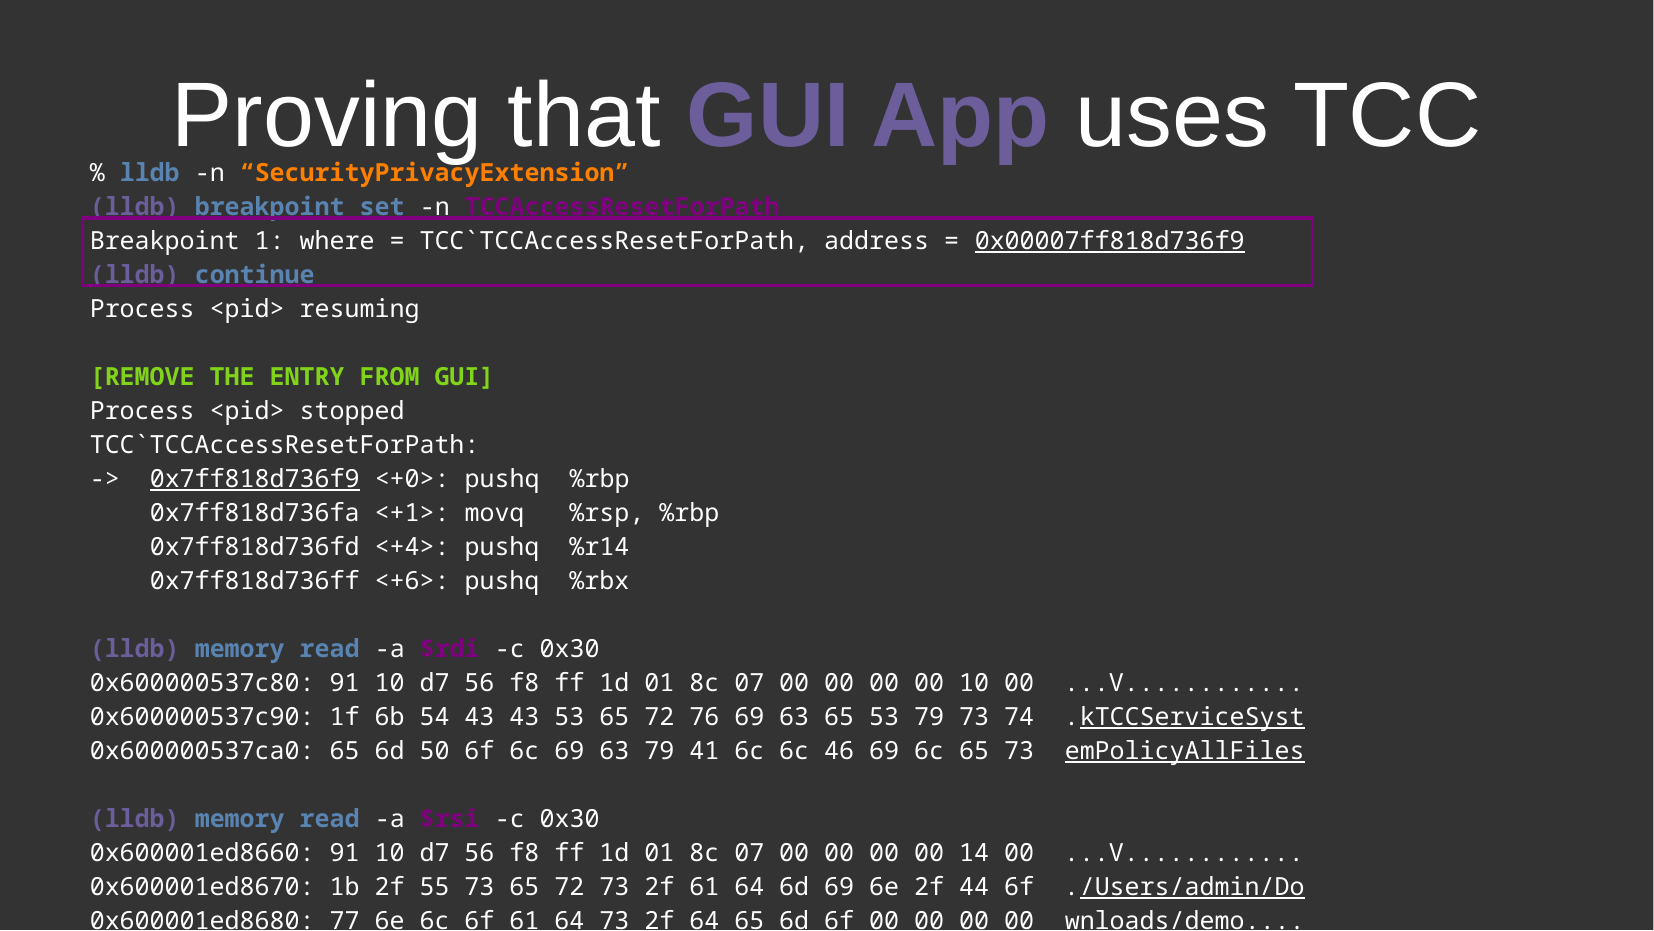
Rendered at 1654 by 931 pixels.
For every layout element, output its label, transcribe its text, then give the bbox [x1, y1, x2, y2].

text_box % lldb -n “SecurityPrivacyExtension” (lldb) breakpoint set -n TCCAccessResetForPath Breakpoint 1: where = TCC`TCCAccessResetForPath, address = 0x00007ff818d736f9 (lldb) continue Process <pid> resuming [REMOVE THE ENTRY FROM GUI] Process <pid> stopped TCC`TCCAccessResetForPath: -> 0x7ff818d736f9 <+0>: pushq %rbp 0x7ff818d736fa <+1>: movq %rsp, %rbp 0x7ff818d736fd <+4>: pushq %r14 0x7ff818d736ff <+6>: pushq %rbx (lldb) memory read -a $rdi -c 0x30 0x600000537c80: 91 10 d7 56 f8 ff 1d 01 8c 07 00 00 00 00 10 00 ...V............ 0x600000537c90: 1f 6b 54 43 43 53 65 72 76 69 63 65 53 79 73 74 .kTCCServiceSyst 0x600000537ca0: 65 6d 50 6f 6c 69 63 79 41 6c 6c 46 69 6c 65 73 emPolicyAllFiles (lldb) memory read -a $rsi -c 0x30 0x600001ed8660: 91 10 d7 56 f8 ff 1d 01 8c 07 00 00 00 00 14 00 ...V............ 0x600001ed8670: 1b 2f 55 73 65 72 73 2f 61 64 6d 69 6e 2f 44 6f ./Users/admin/Do 0x600001ed8680: 77 6e 6c 6f 61 64 73 2f 64 65 6d 6f 00 00 00 00 wnloads/demo.... [75, 153, 1613, 931]
title Proving that GUI App uses TCC [82, 37, 1571, 153]
text_box [82, 217, 1313, 286]
